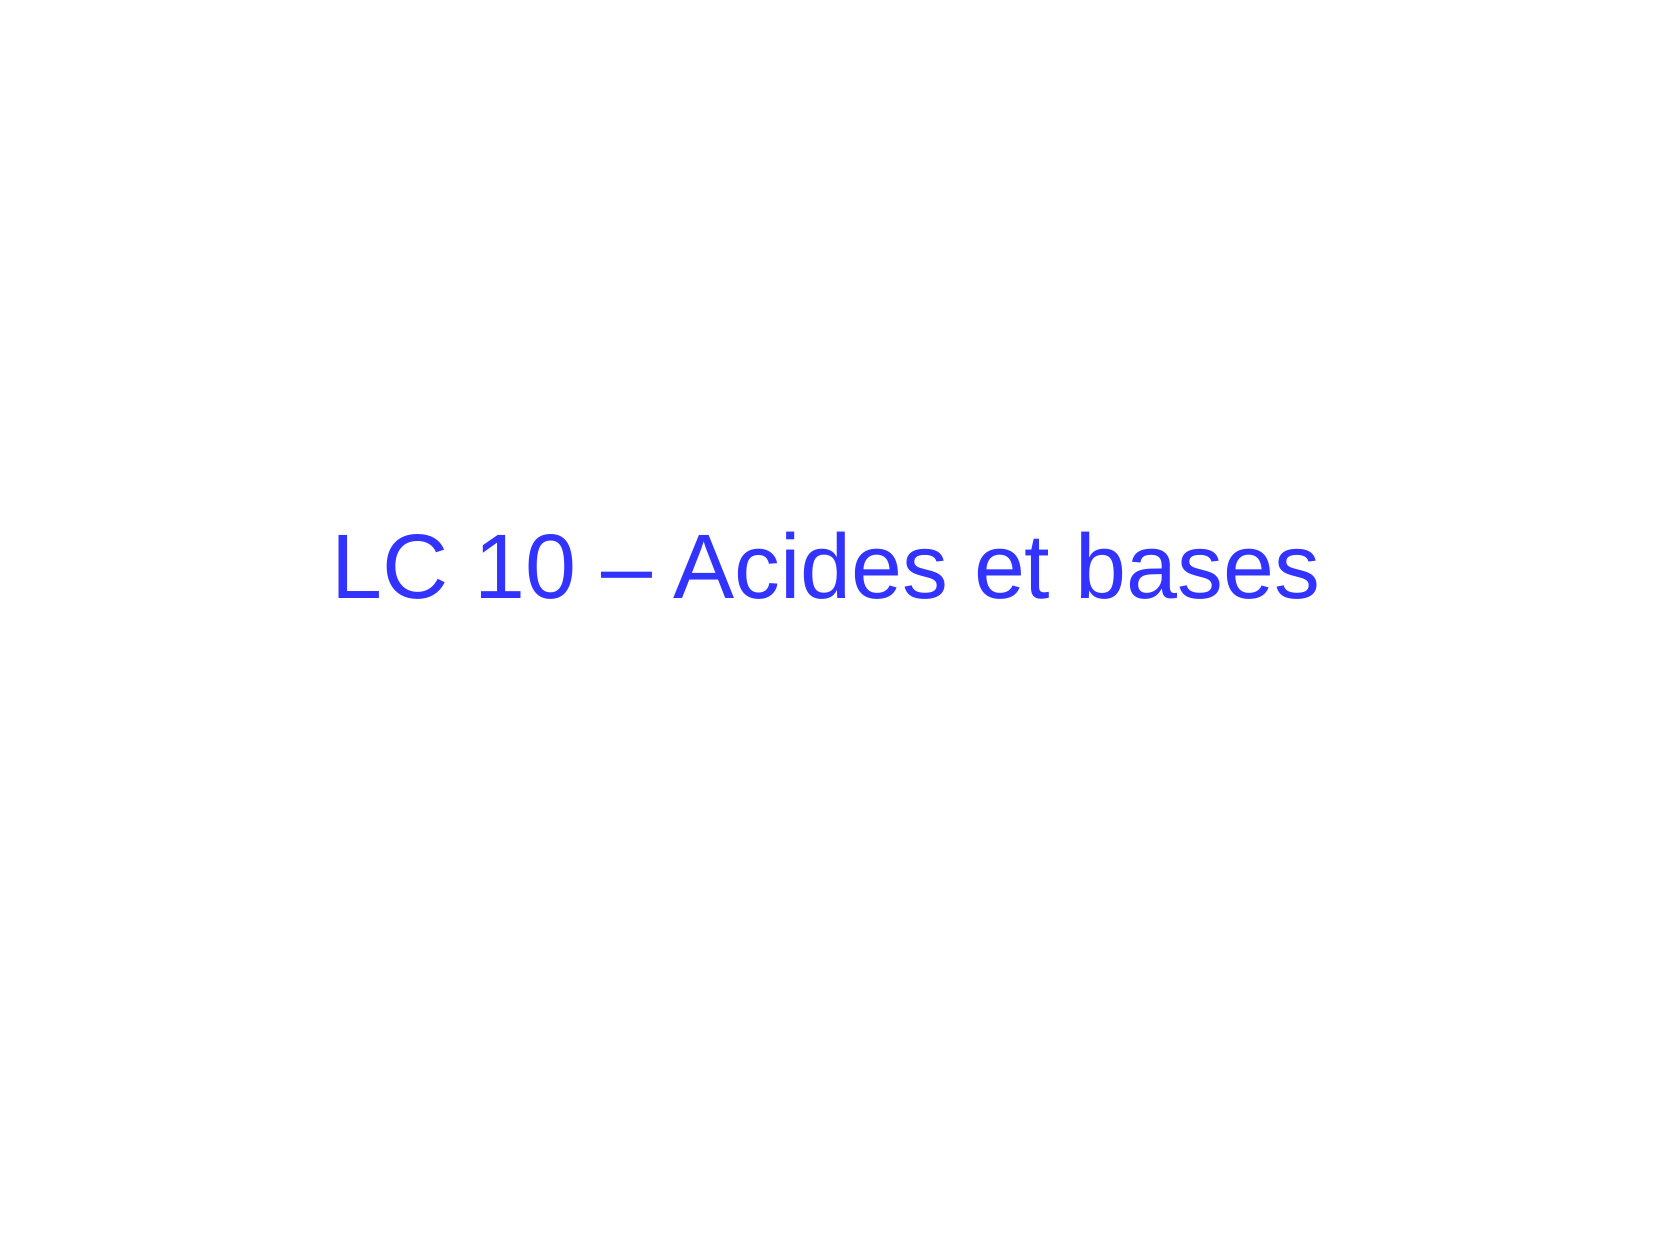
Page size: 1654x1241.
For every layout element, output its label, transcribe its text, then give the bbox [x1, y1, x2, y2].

title LC 10 – Acides et bases [82, 462, 1571, 670]
